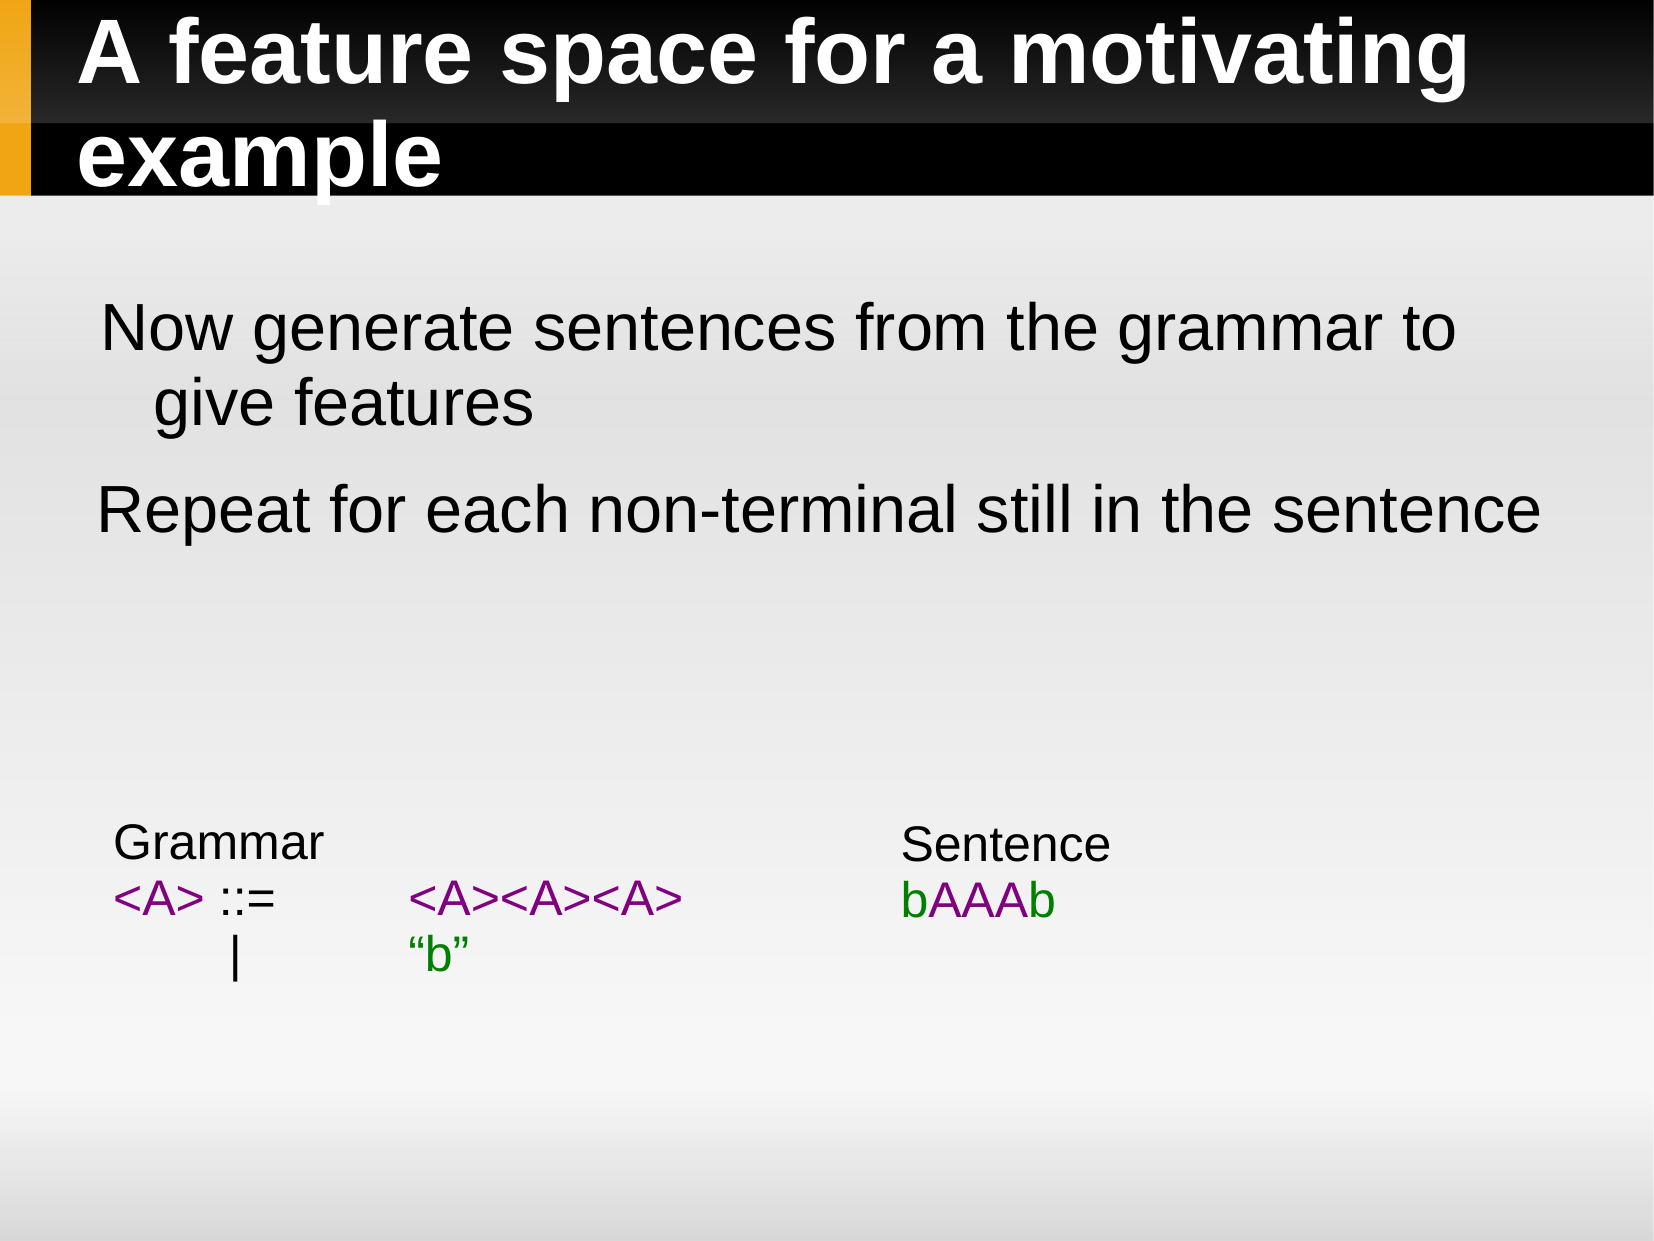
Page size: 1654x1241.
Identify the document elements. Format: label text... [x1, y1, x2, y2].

picture [0, 0, 1654, 1241]
list Repeat for each non-terminal still in the sentence [78, 472, 1567, 623]
list Now generate sentences from the grammar to give features [82, 290, 1571, 440]
text_box bAAAb [885, 864, 1615, 936]
text_box Sentence [885, 809, 1615, 864]
title A feature space for a motivating example [76, 0, 1565, 208]
text_box Grammar <A> ::= <A><A><A> | “b” [98, 807, 713, 990]
